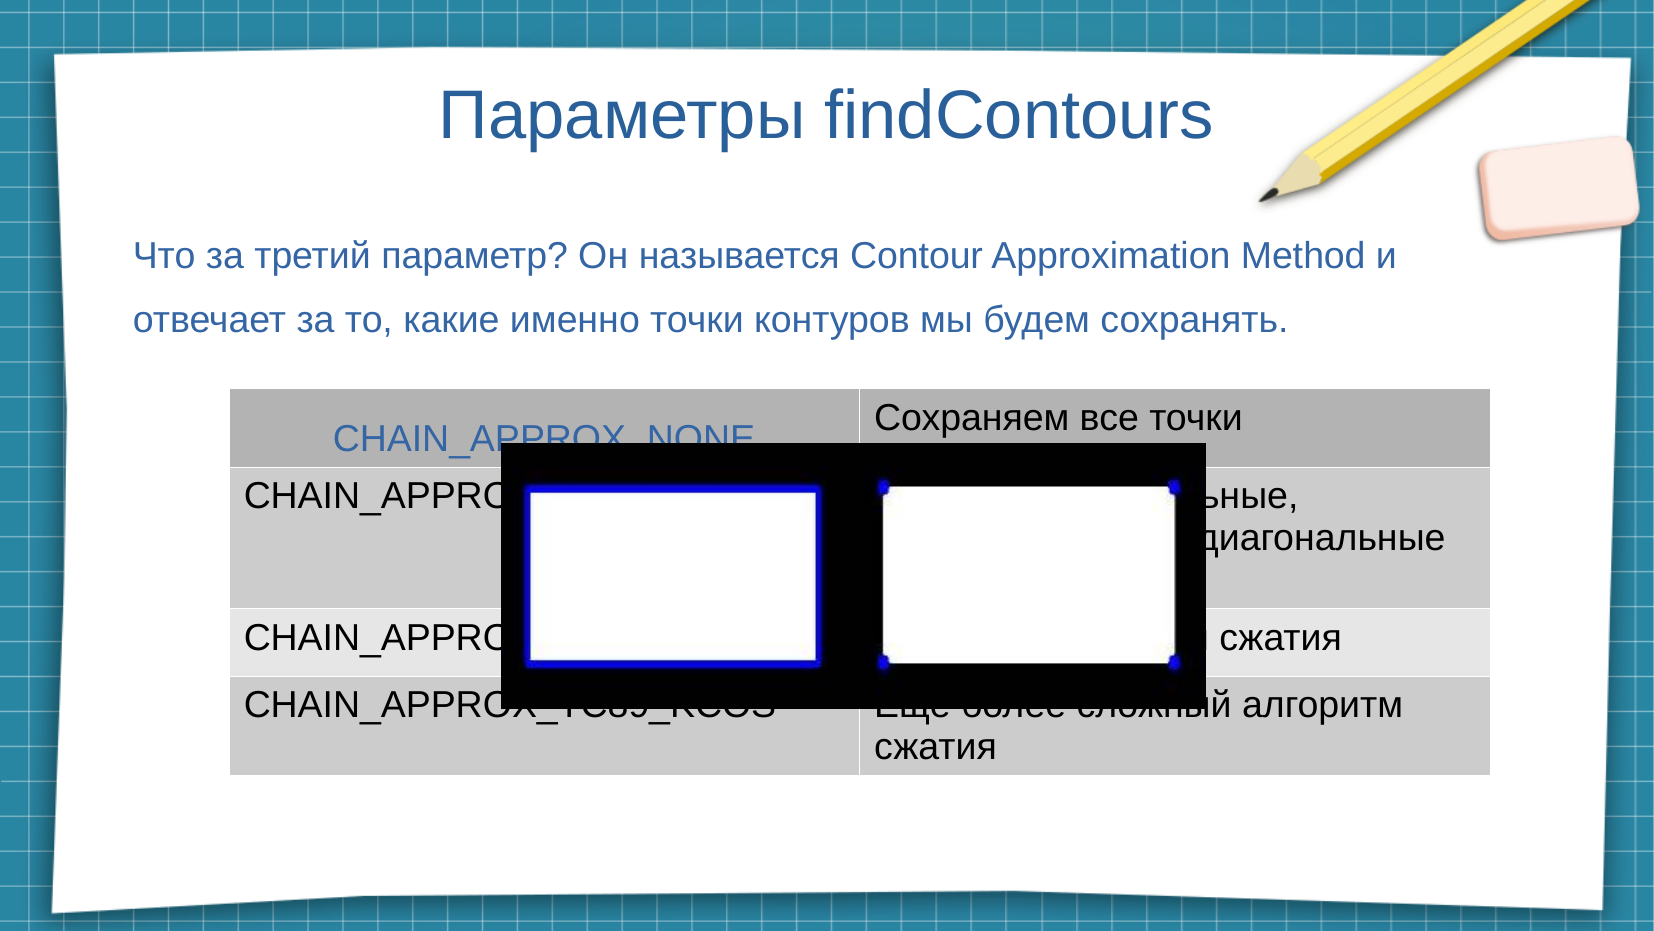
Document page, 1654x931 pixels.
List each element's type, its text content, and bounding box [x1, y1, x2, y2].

table_cell CHAIN_APPROX_TC89_L1 [230, 609, 501, 676]
title Параметры findContours [82, 37, 1571, 193]
table_cell Ещё более сложный алгоритм сжатия [860, 677, 1490, 775]
table_cell CHAIN_APPROX_TC89_KCOS [230, 677, 859, 775]
table_cell Сложный алгоритм сжатия [1206, 609, 1490, 676]
picture [0, 0, 1654, 931]
table_cell CHAIN_APPROX_SIMPLE [230, 468, 501, 608]
table_header CHAIN_APPROX_NONE [230, 389, 859, 467]
table_header Сохраняем все точки [860, 389, 1490, 467]
text_box Что за третий параметр? Он называется Contour Approximation Method и отвечает за то, какие именно точки контуров мы будем сохранять. [118, 206, 1472, 411]
table_cell Сжимает вертикальные, горизонтальные и диагональные участки [1206, 468, 1490, 608]
